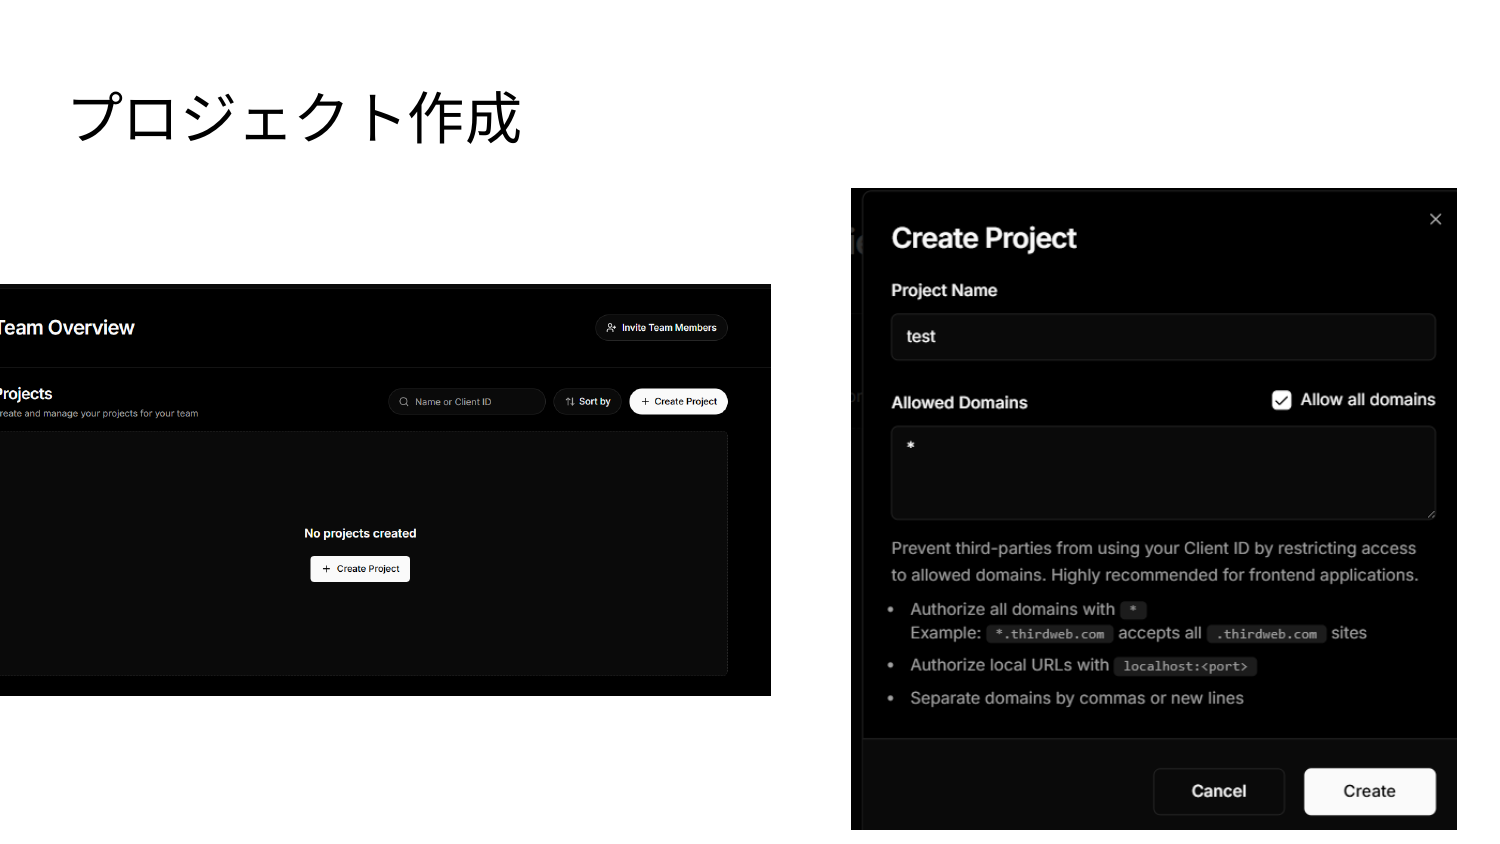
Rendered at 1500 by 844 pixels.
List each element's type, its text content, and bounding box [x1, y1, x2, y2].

title プロジェクト作成 [51, 72, 1449, 167]
picture [0, 284, 771, 696]
picture [851, 188, 1457, 830]
